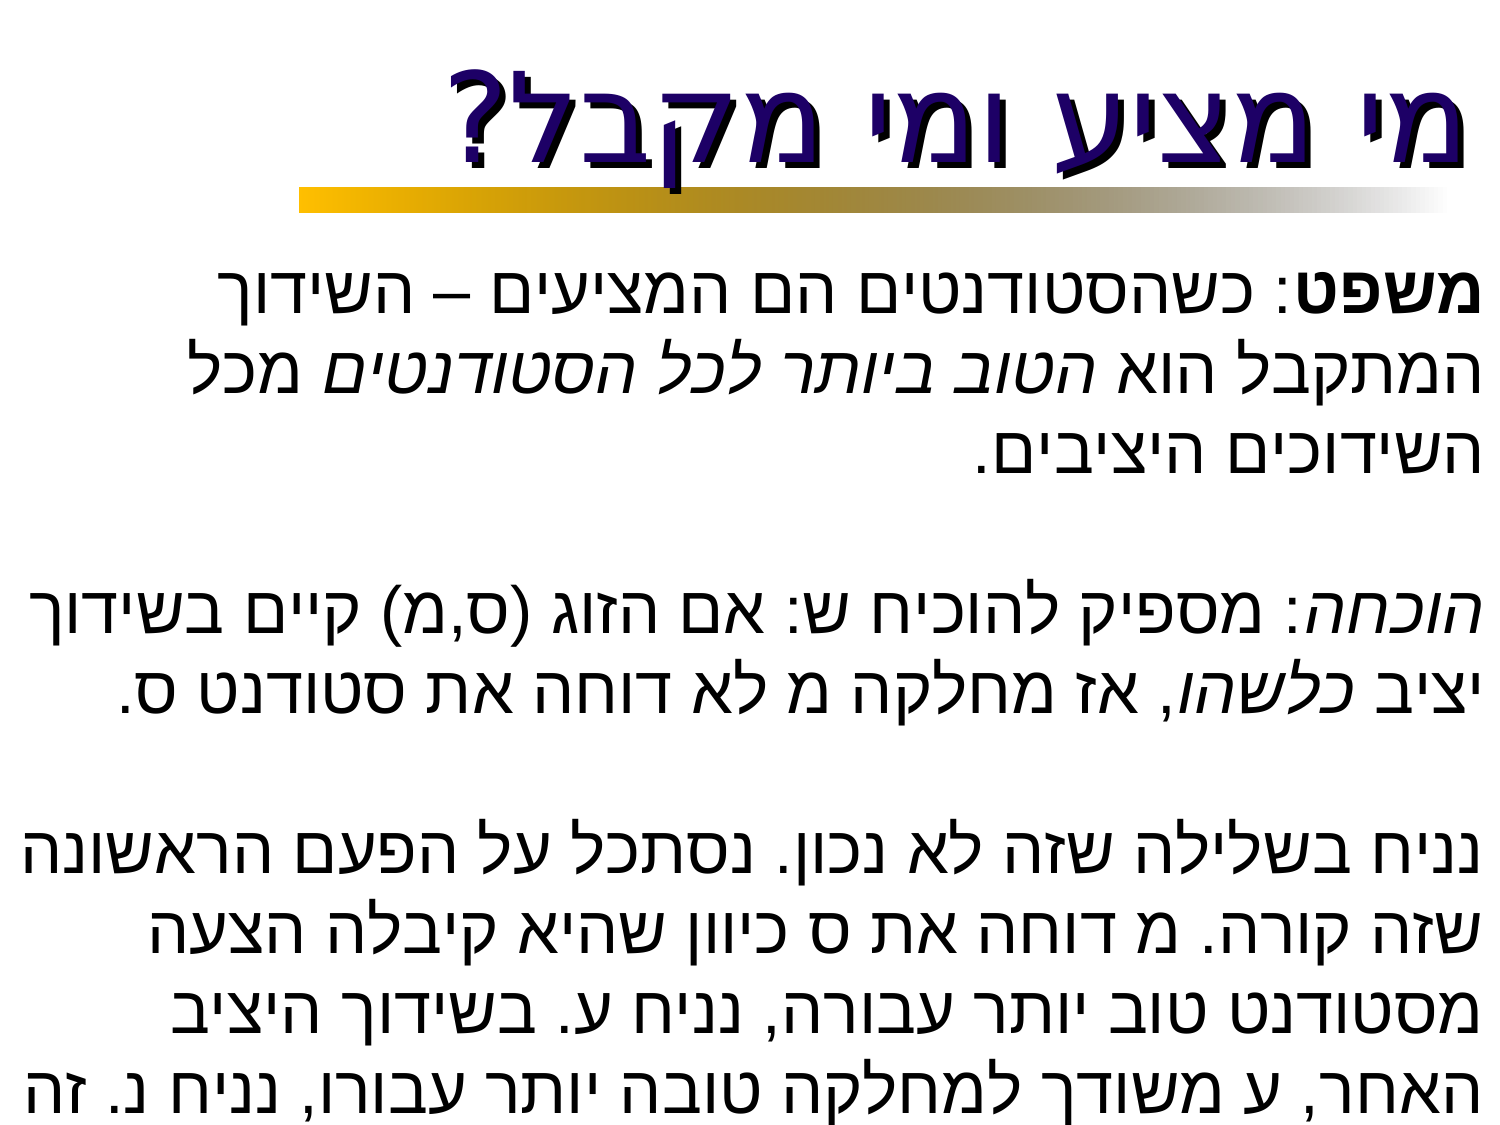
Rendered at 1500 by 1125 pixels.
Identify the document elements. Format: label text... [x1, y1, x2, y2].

title מי מציע ומי מקבל? [74, 37, 1486, 188]
text_box משפט: כשהסטודנטים הם המציעים – השידוך המתקבל הוא הטוב ביותר לכל הסטודנטים מכל השידוכים היציבים. הוכחה: מספיק להוכיח ש: אם הזוג (ס,מ) קיים בשידוך יציב כלשהו, אז מחלקה מ לא דוחה את סטודנט ס. נניח בשלילה שזה לא נכון. נסתכל על הפעם הראשונה שזה קורה. מ דוחה את ס כיוון שהיא קיבלה הצעה מסטודנט טוב יותר עבורה, נניח ע. בשידוך היציב האחר, ע משודך למחלקה טובה יותר עבורו, נניח נ. זה אומר שמחלקה נ דחתה את ע קודם – סתירה. *** [0, 239, 1500, 1125]
